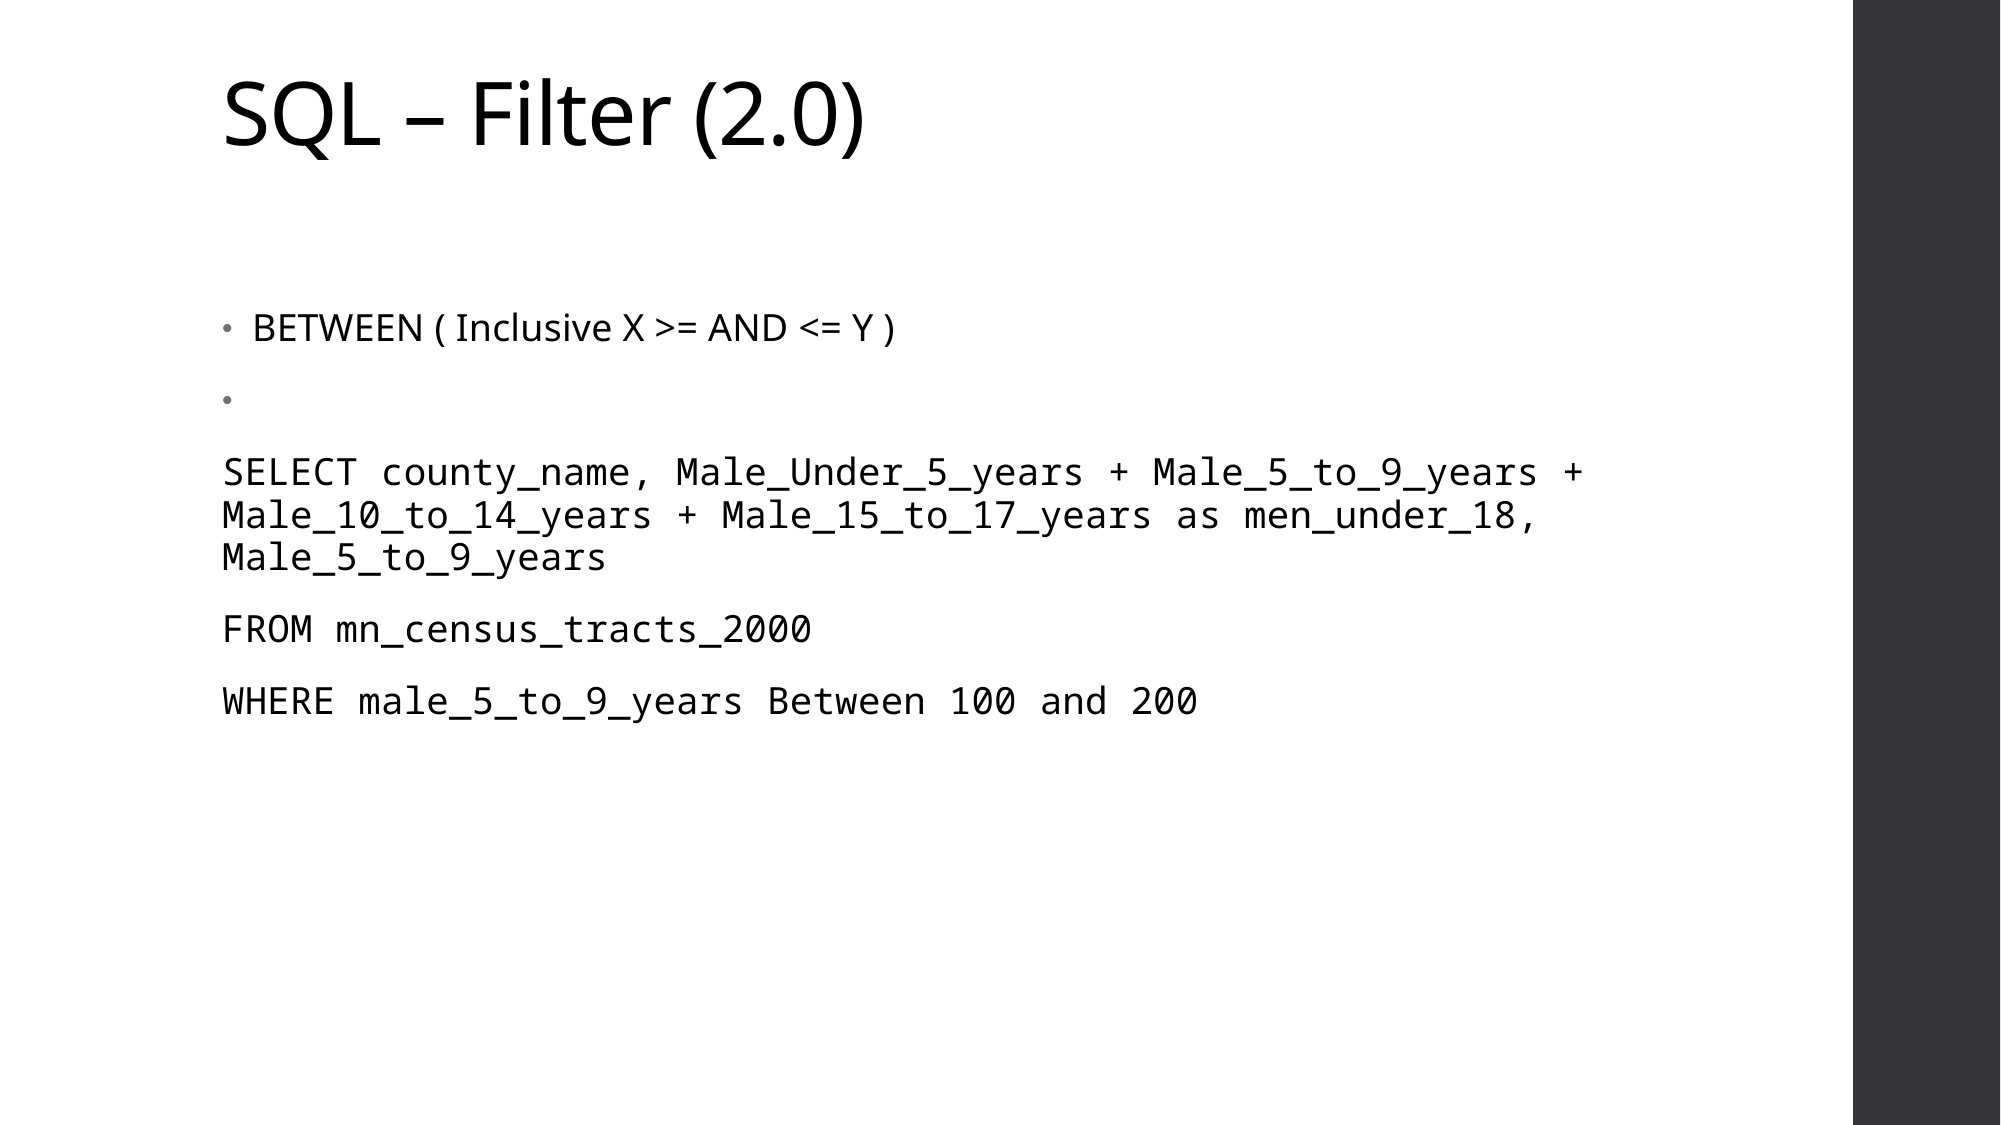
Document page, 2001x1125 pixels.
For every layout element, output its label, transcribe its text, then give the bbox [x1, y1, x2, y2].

title SQL – Filter (2.0) [206, 60, 1797, 278]
list BETWEEN ( Inclusive X >= AND <= Y ) SELECT county_name, Male_Under_5_years + Male_5_to_9_years + Male_10_to_14_years + Male_15_to_17_years as men_under_18, Male_5_to_9_years FROM mn_census_tracts_2000 WHERE male_5_to_9_years Between 100 and 200 [206, 299, 1617, 1014]
